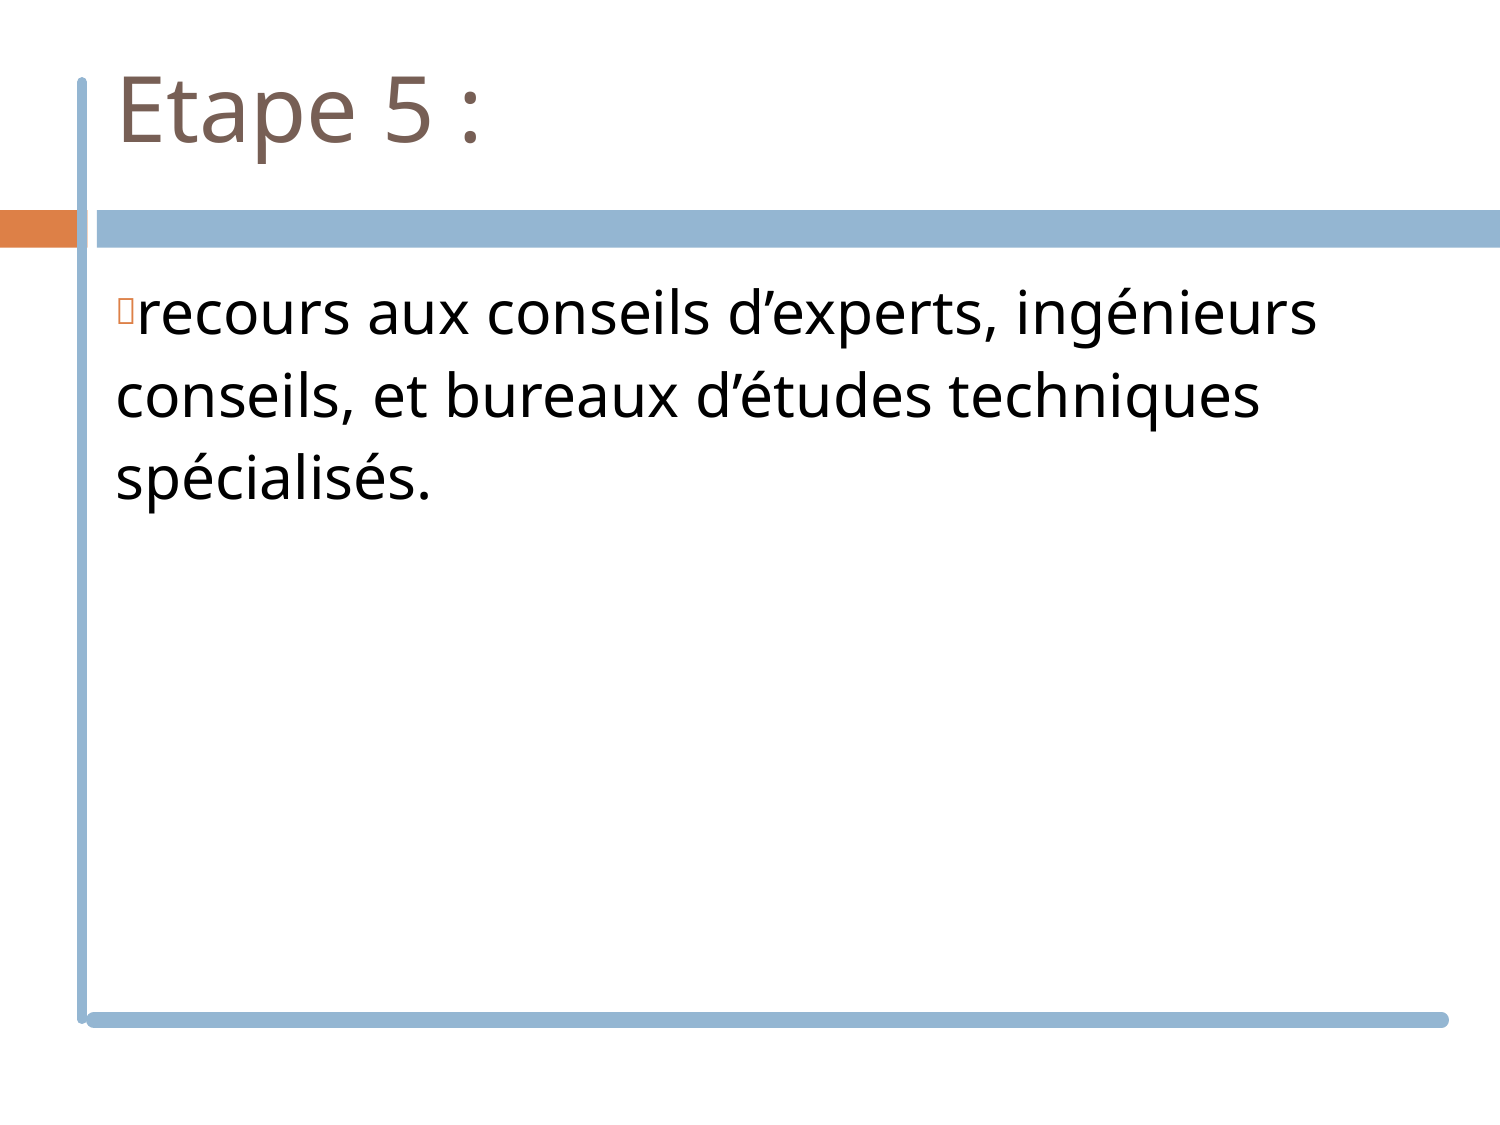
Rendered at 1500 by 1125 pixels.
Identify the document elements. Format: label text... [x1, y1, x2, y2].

title Etape 5 : [100, 37, 1439, 200]
list recours aux conseils d’experts, ingénieurs conseils, et bureaux d’études techniques spécialisés. [100, 262, 1439, 1001]
